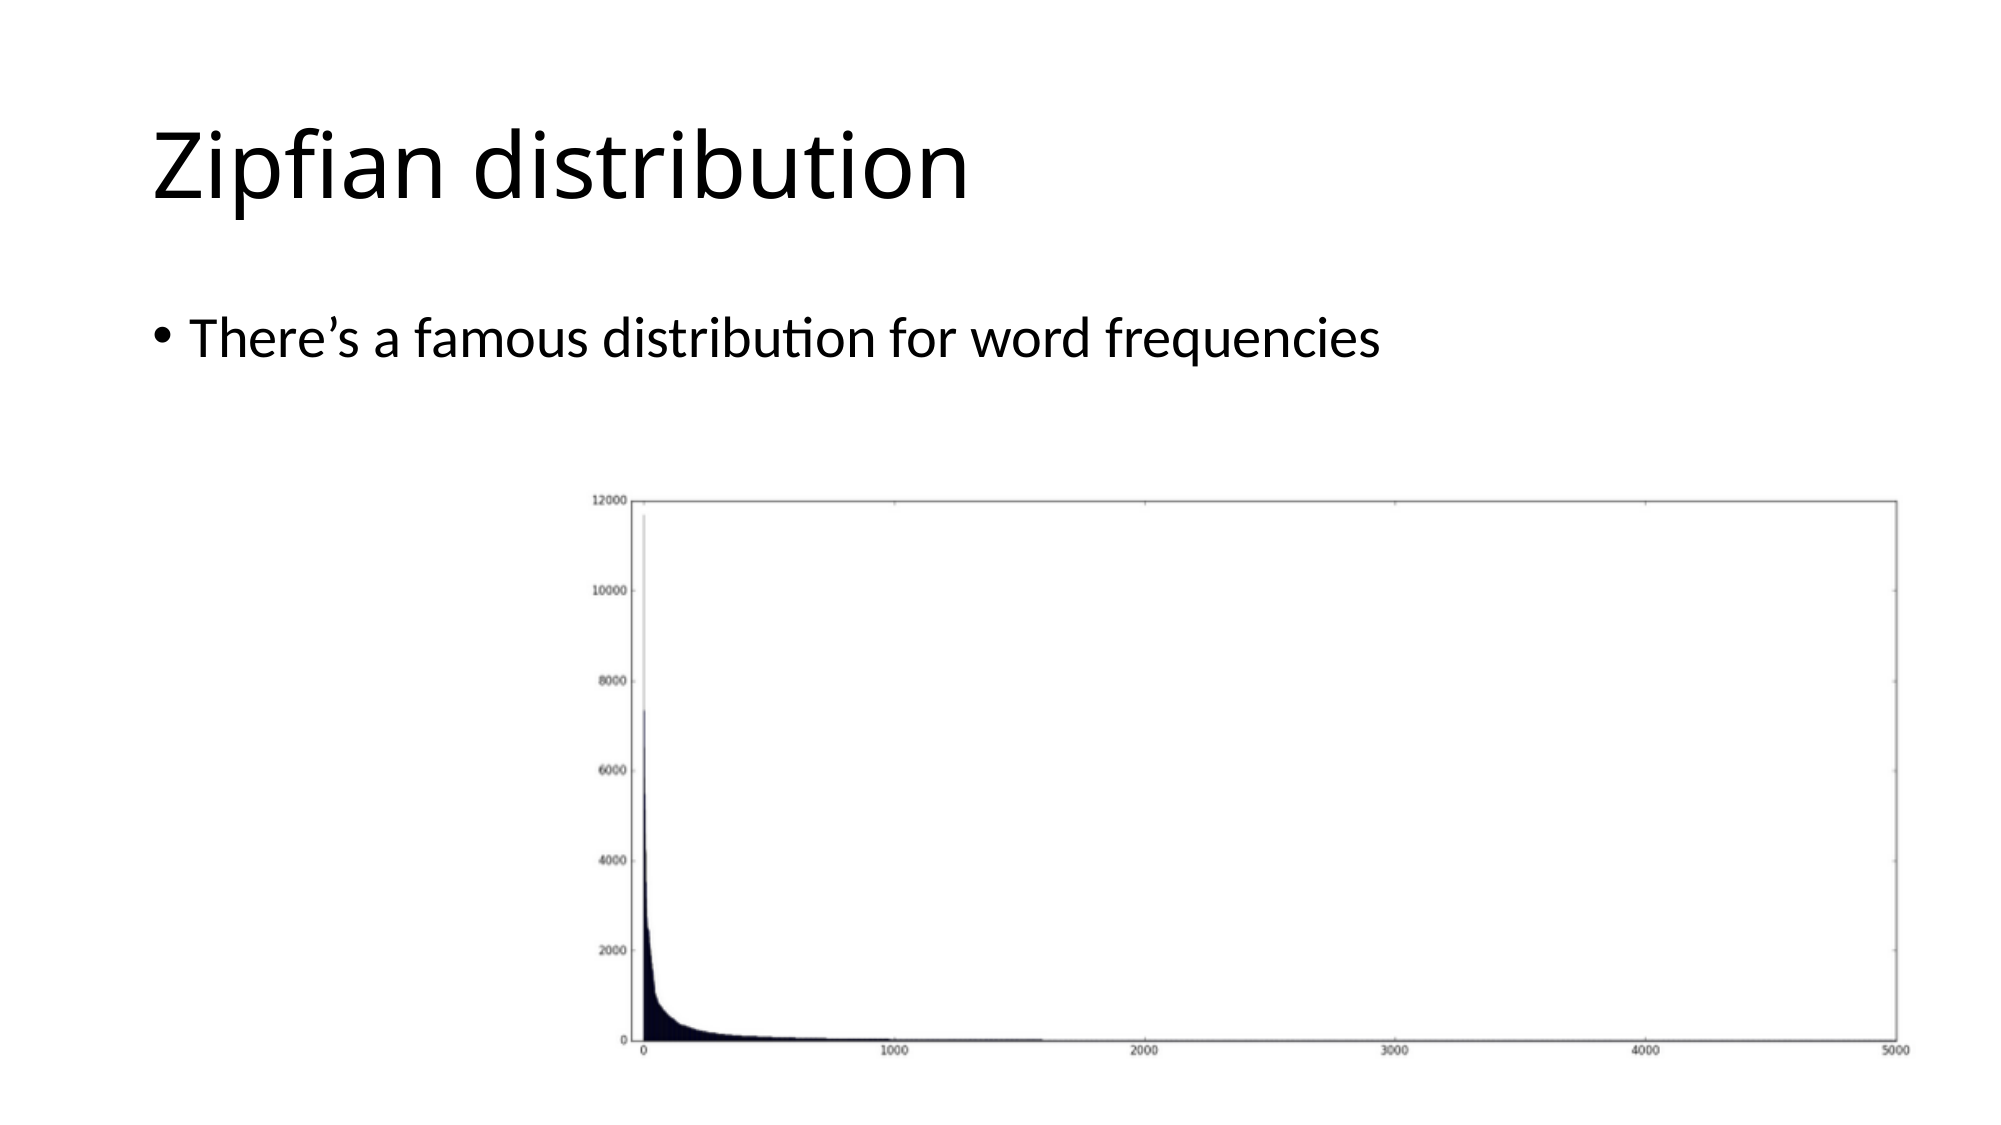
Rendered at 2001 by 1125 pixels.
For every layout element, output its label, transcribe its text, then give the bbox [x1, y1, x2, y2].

picture [561, 465, 1942, 1088]
title Zipfian distribution [137, 59, 1863, 278]
list There’s a famous distribution for word frequencies [137, 299, 1758, 1014]
